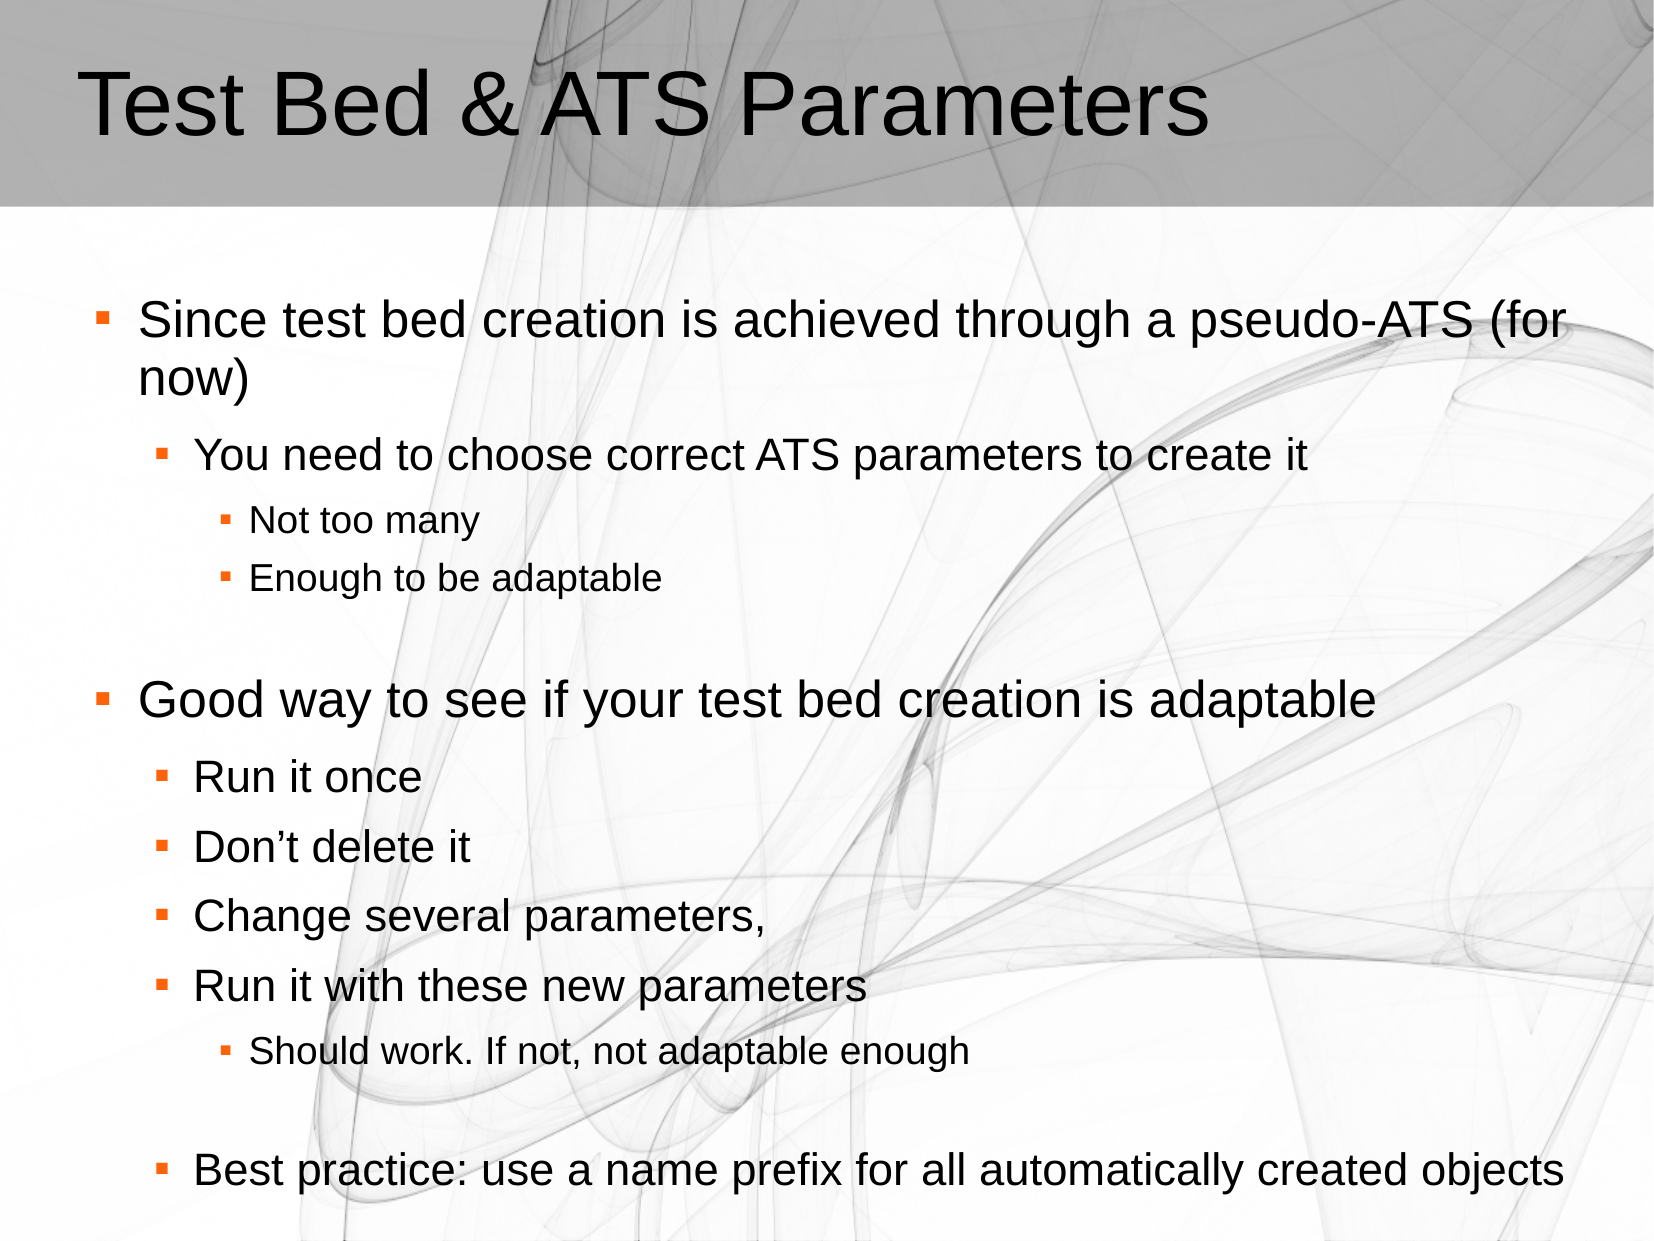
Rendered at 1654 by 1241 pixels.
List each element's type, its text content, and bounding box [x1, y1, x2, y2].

list Since test bed creation is achieved through a pseudo-ATS (for now) You need to choose correct ATS parameters to create it Not too many Enough to be adaptable Good way to see if your test bed creation is adaptable Run it once Don’t delete it Change several parameters, Run it with these new parameters Should work. If not, not adaptable enough Best practice: use a name prefix for all automatically created objects [82, 290, 1571, 1211]
title Test Bed & ATS Parameters [76, 7, 1565, 200]
